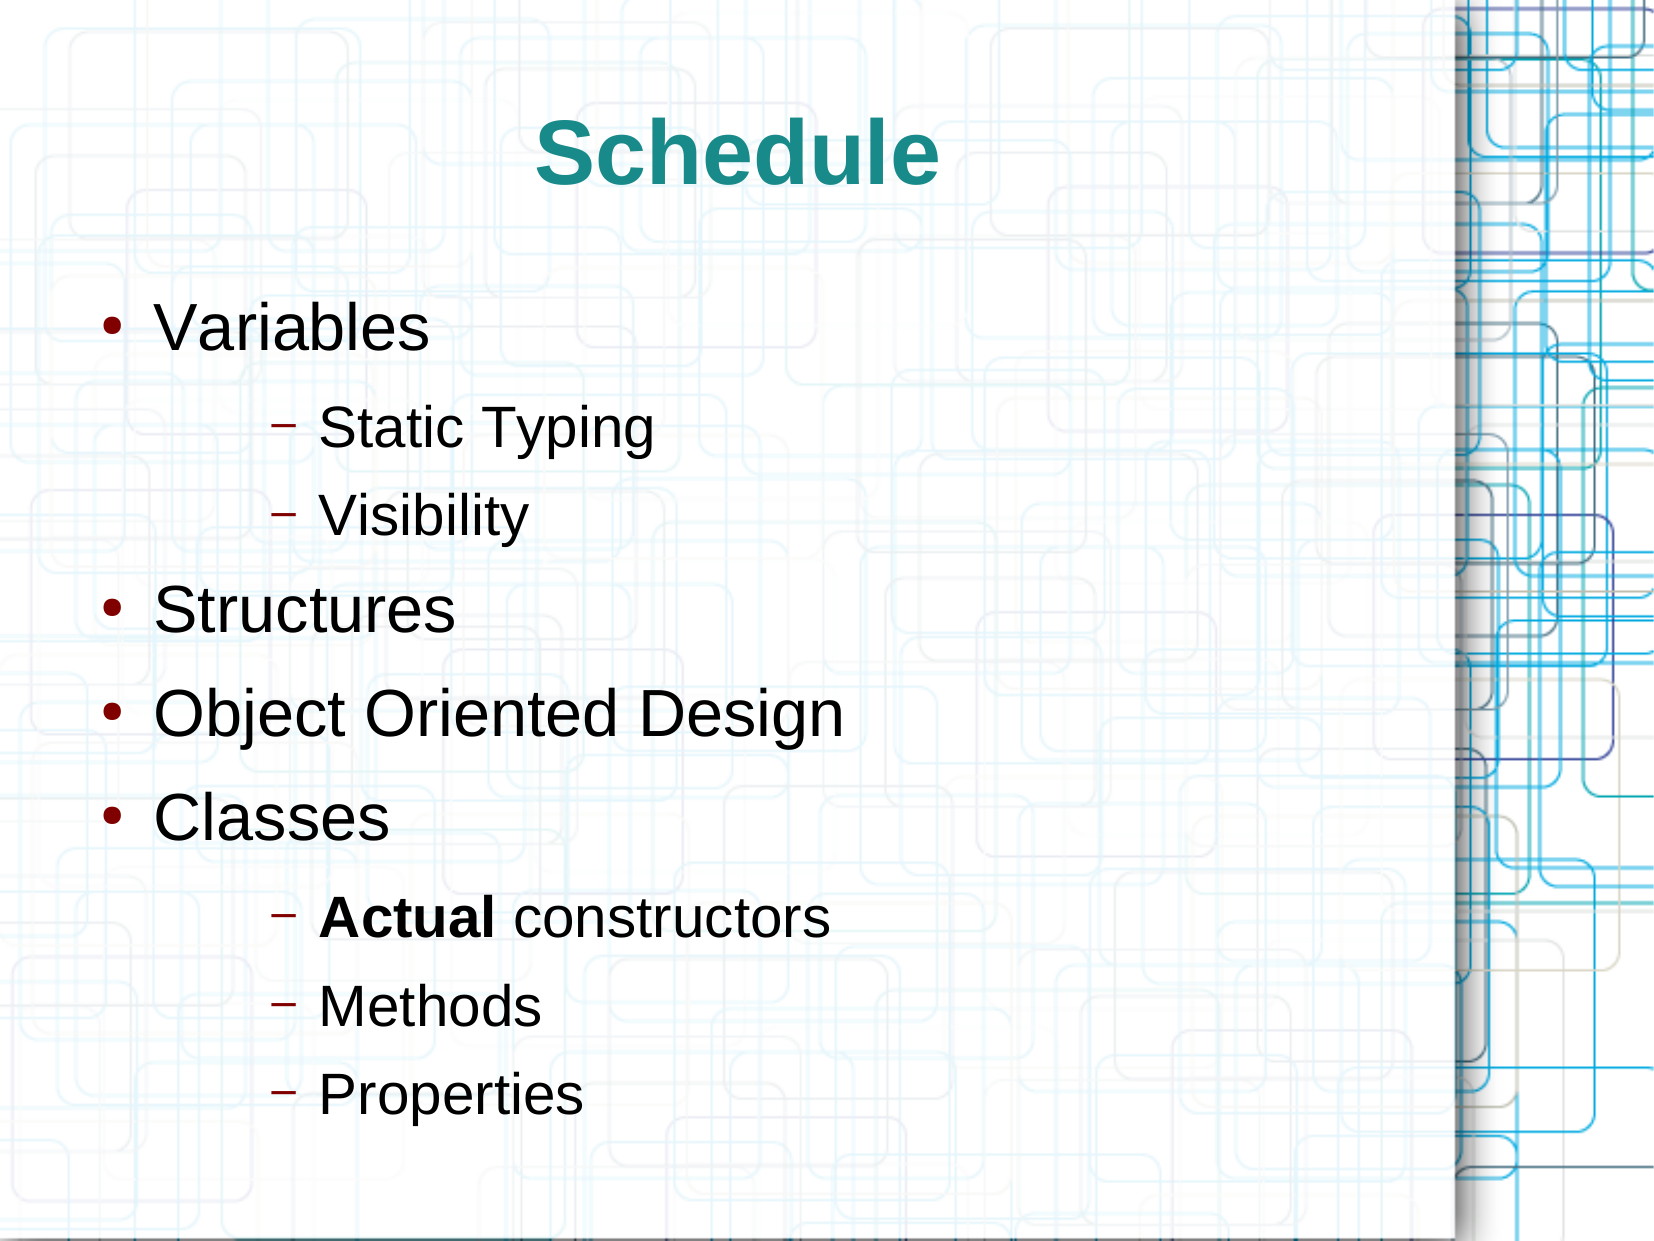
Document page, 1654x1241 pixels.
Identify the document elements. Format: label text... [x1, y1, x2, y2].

list Variables Static Typing Visibility Structures Object Oriented Design Classes Actual constructors Methods Properties [82, 290, 1418, 1128]
title Schedule [59, 56, 1418, 250]
picture [0, 0, 1654, 1241]
